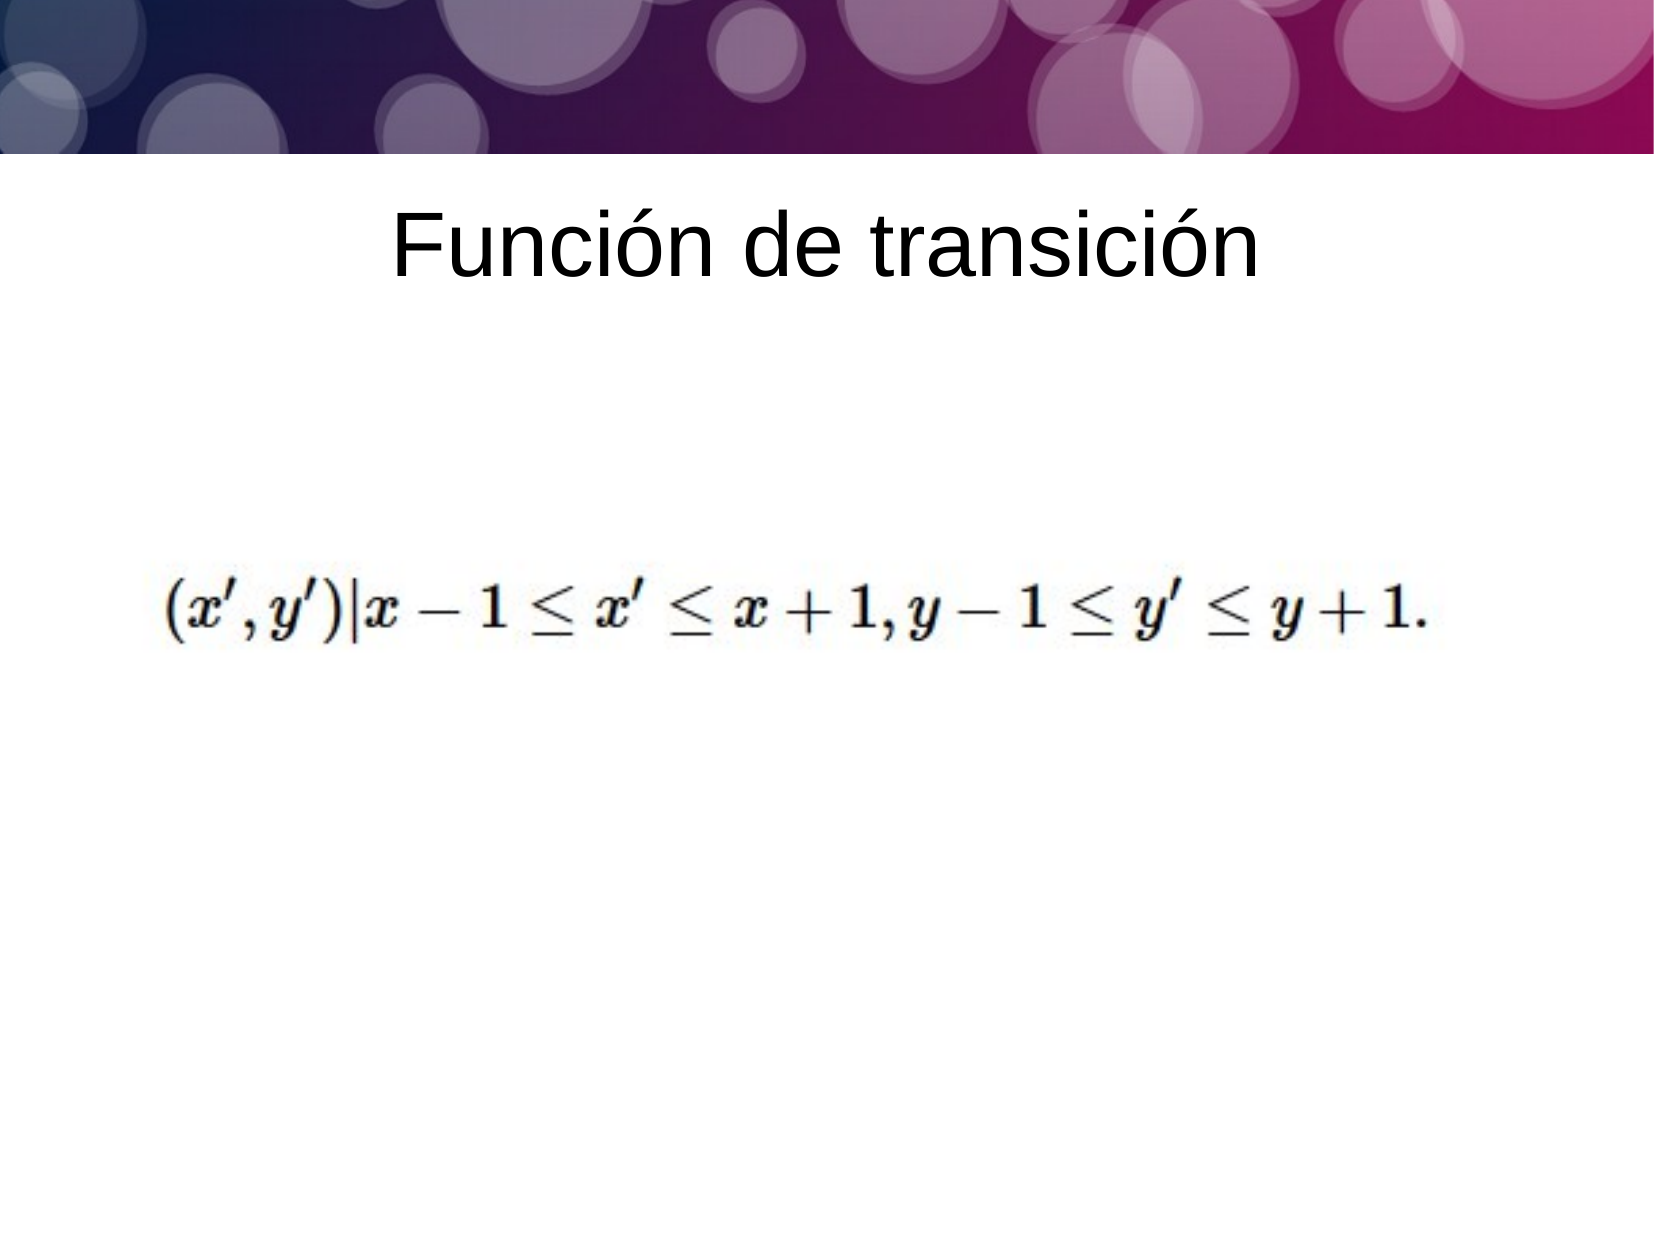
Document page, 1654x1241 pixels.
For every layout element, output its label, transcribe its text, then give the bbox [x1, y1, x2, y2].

title Función de transición [82, 159, 1571, 331]
picture [59, 519, 1526, 688]
picture [0, 0, 1654, 154]
